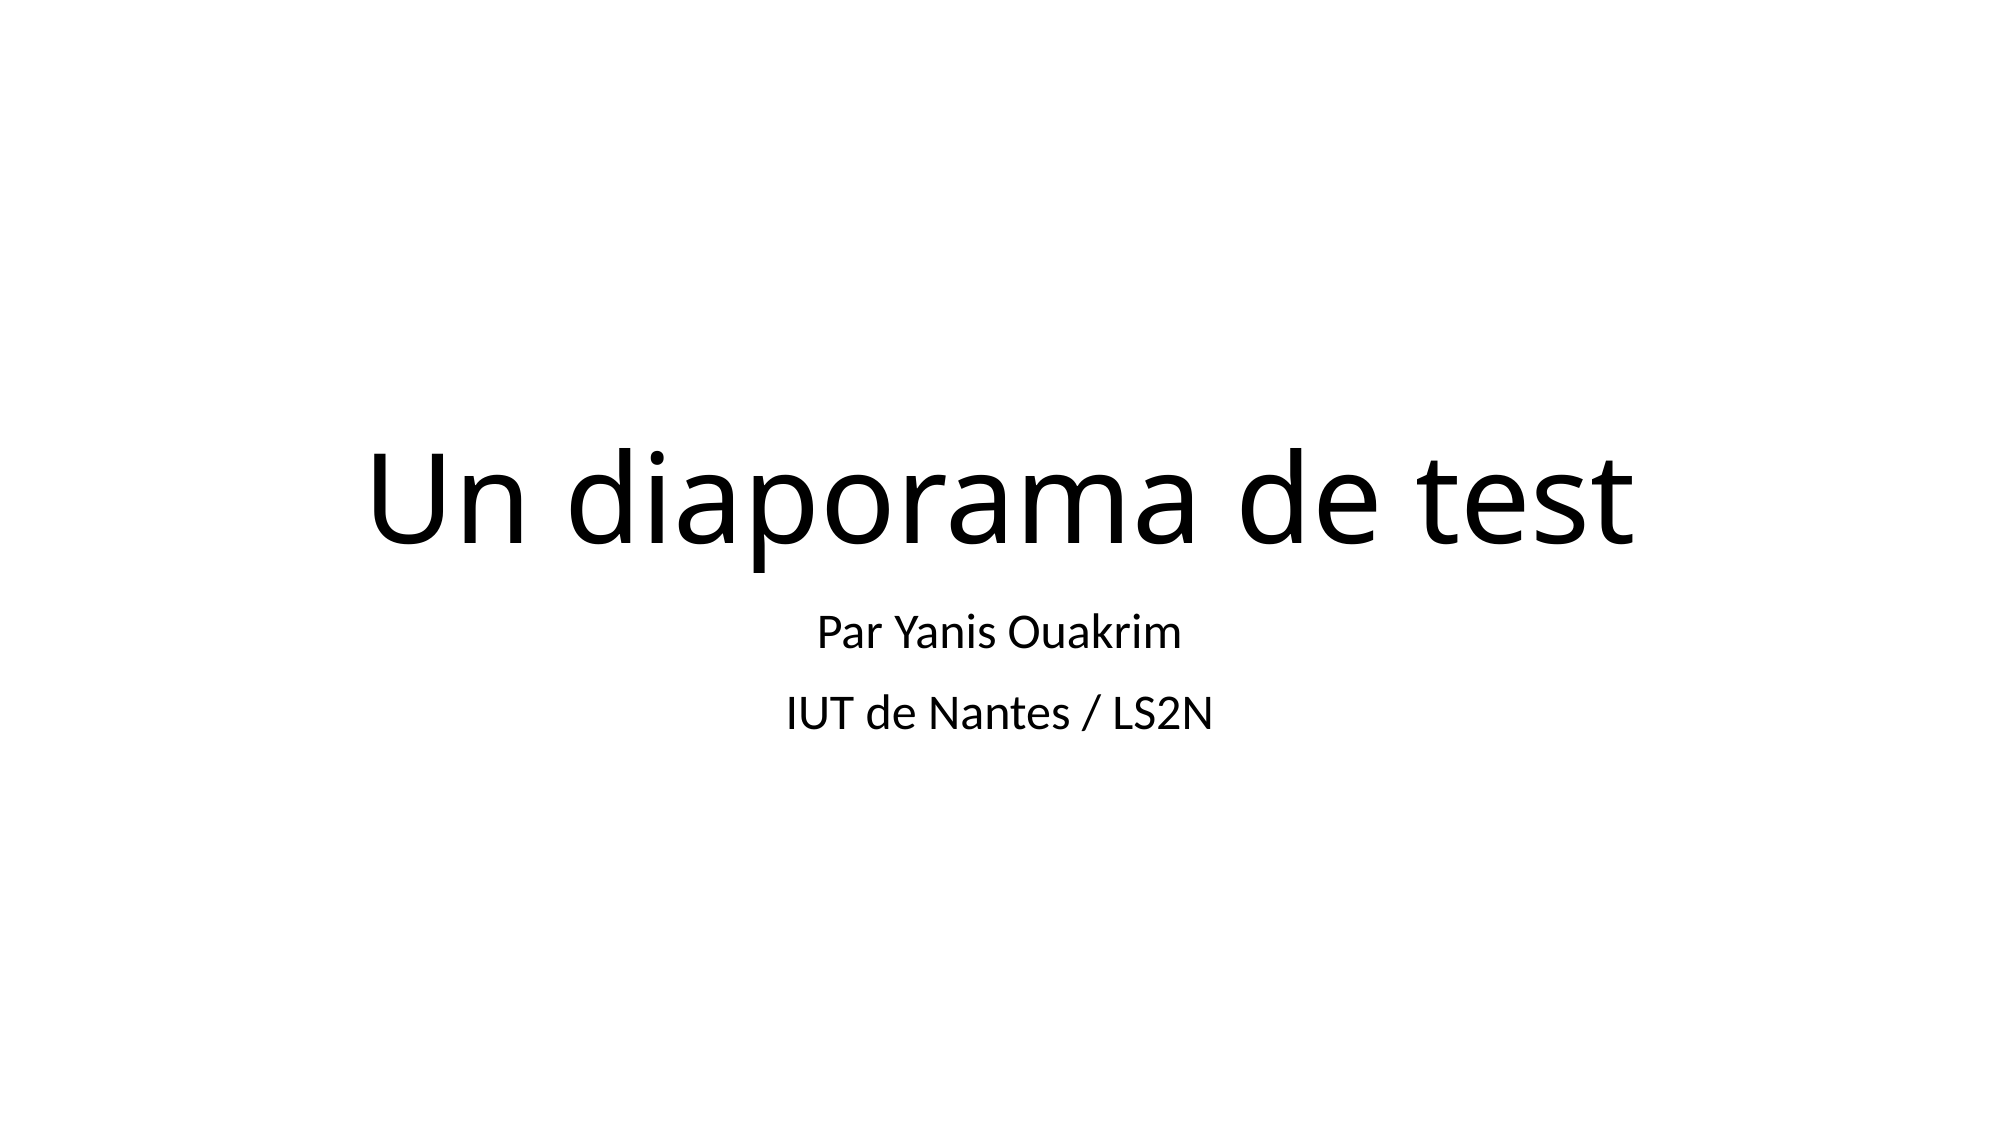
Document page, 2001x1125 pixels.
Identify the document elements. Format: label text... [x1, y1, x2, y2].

title Un diaporama de test [249, 184, 1750, 576]
subtitle Par Yanis Ouakrim IUT de Nantes / LS2N [249, 590, 1750, 863]
